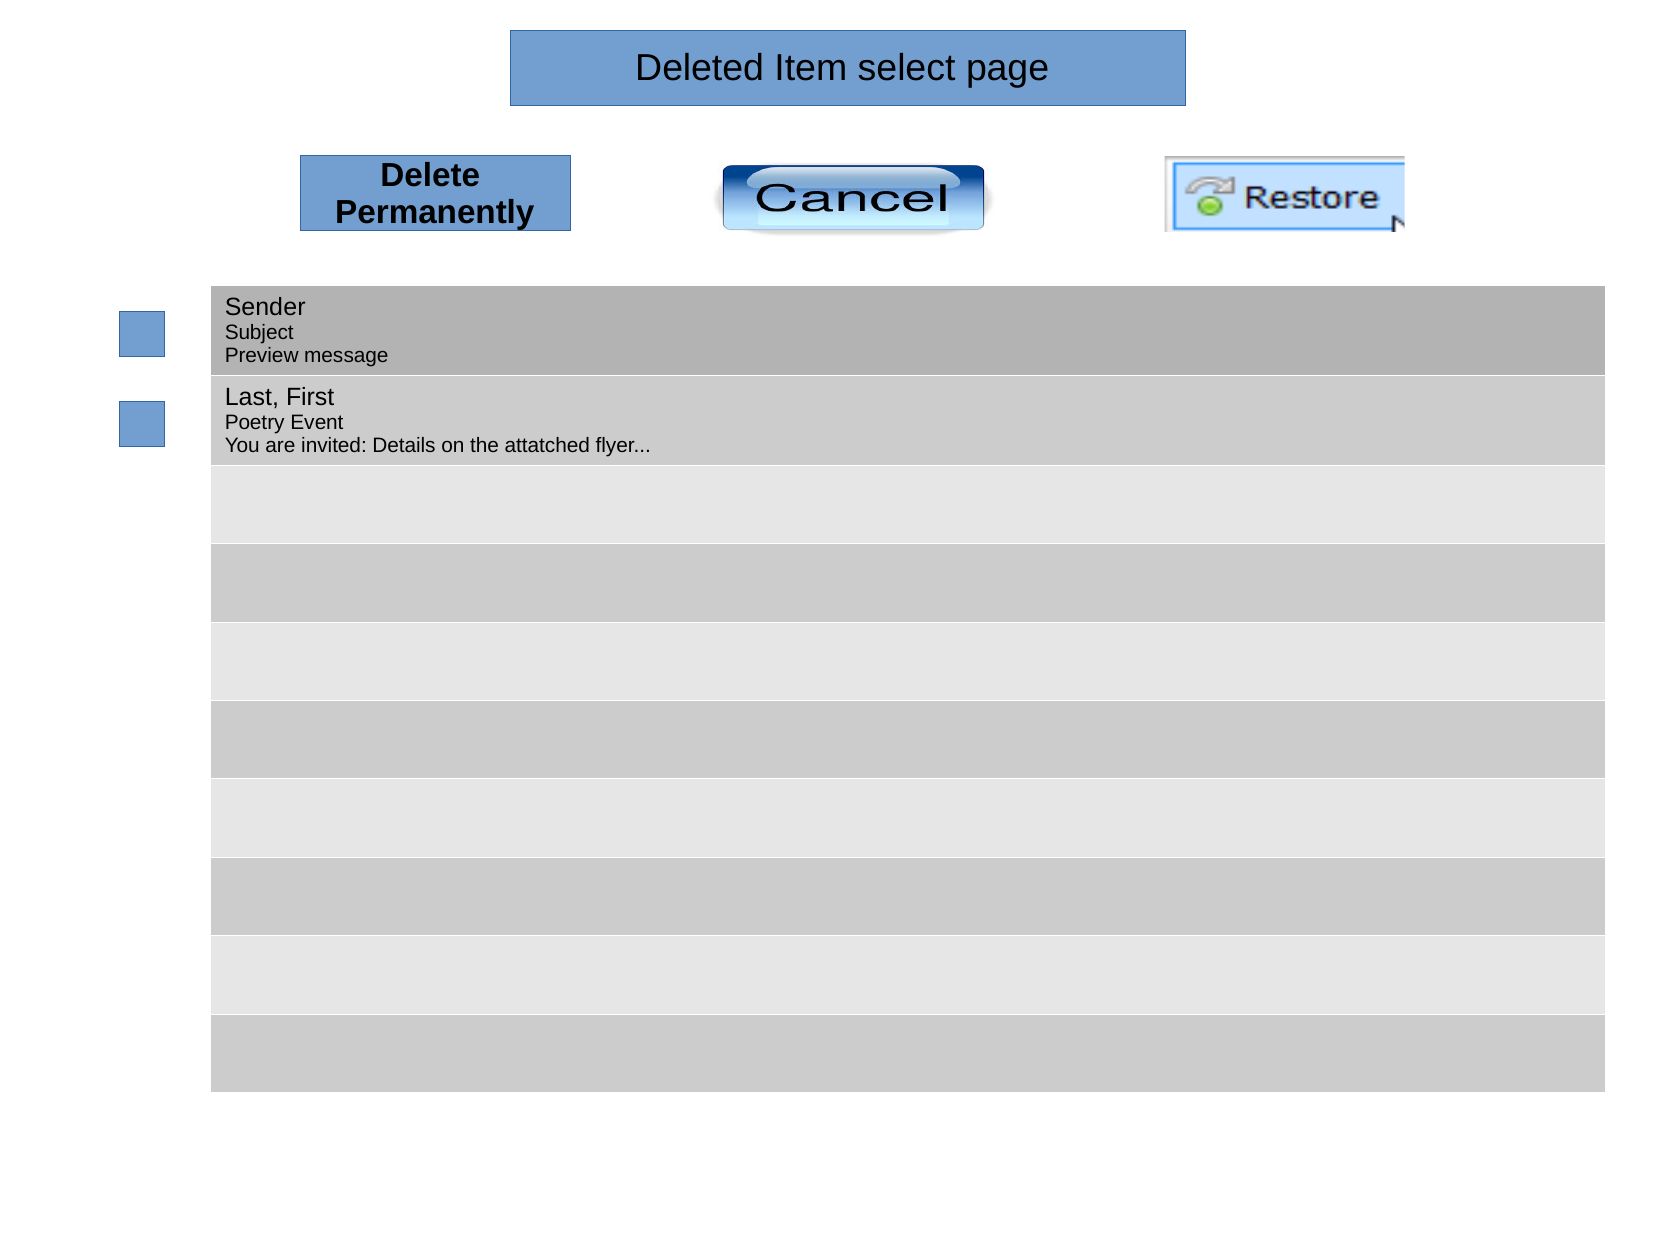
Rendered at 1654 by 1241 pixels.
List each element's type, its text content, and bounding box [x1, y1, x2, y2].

table_cell [211, 936, 1605, 1014]
text_box Delete Permanently [300, 155, 571, 231]
text_box Deleted Item select page [510, 30, 1186, 106]
table_cell [211, 858, 1605, 935]
table_header Sender Subject Preview message [211, 286, 1605, 375]
table_cell [211, 701, 1605, 778]
table_cell [211, 623, 1605, 700]
table_cell [211, 779, 1605, 857]
table_cell [211, 466, 1605, 543]
table_cell Last, First Poetry Event You are invited: Details on the attatched flyer... [211, 376, 1605, 465]
picture [1164, 156, 1405, 232]
table_cell [211, 1015, 1605, 1092]
text_box [119, 401, 165, 447]
table_cell [211, 544, 1605, 622]
text_box [119, 311, 165, 357]
picture [710, 161, 996, 237]
